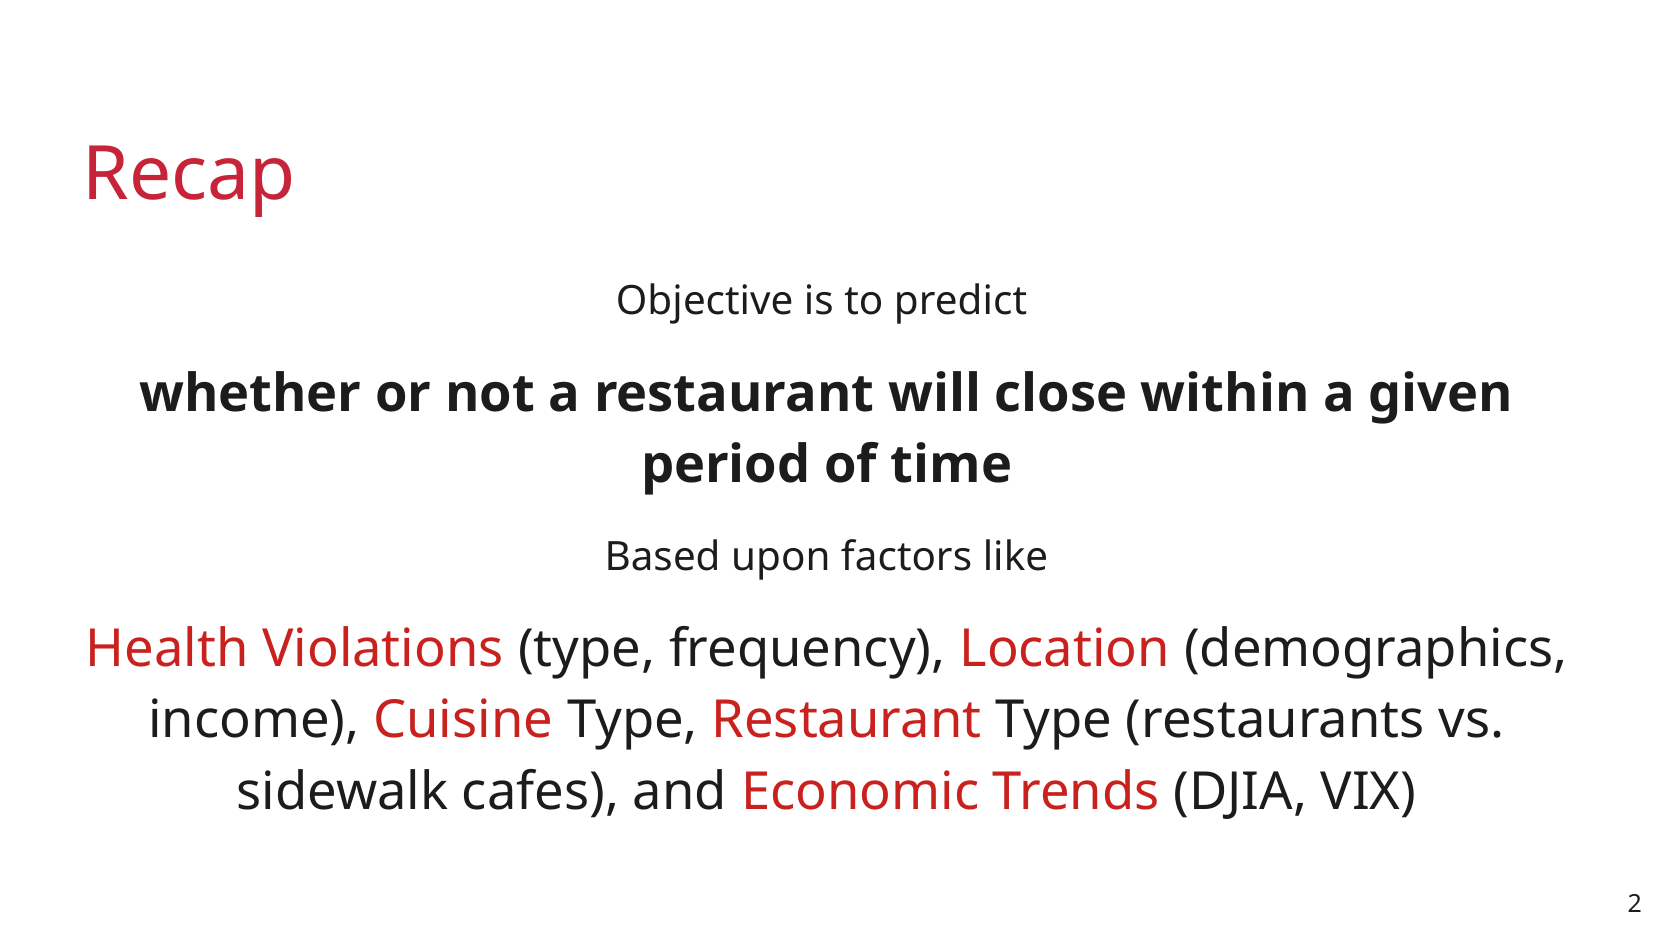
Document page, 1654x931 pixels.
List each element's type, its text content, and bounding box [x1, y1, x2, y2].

title Recap [82, 92, 1571, 249]
list Objective is to predict whether or not a restaurant will close within a given period of time Based upon factors like Health Violations (type, frequency), Location (demographics, income), Cuisine Type, Restaurant Type (restaurants vs. sidewalk cafes), and Economic Trends (DJIA, VIX) [82, 271, 1571, 851]
